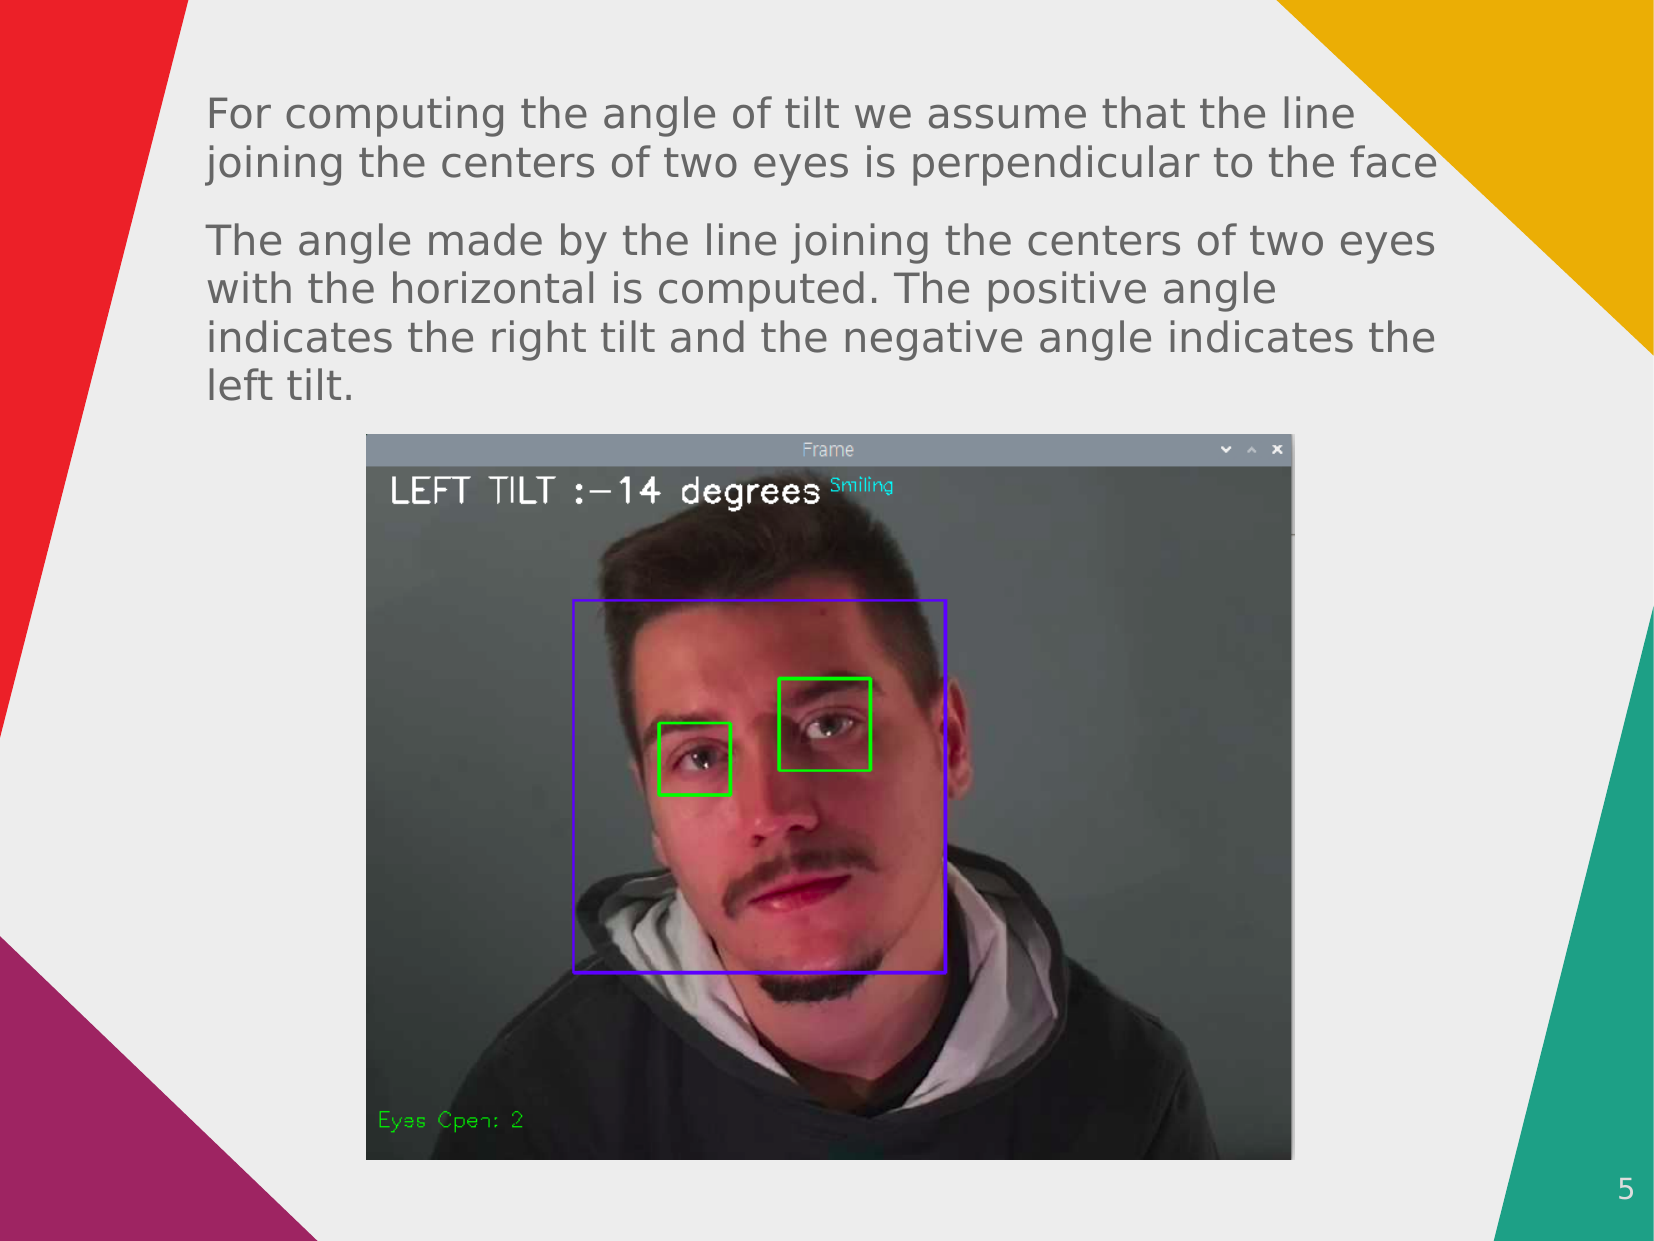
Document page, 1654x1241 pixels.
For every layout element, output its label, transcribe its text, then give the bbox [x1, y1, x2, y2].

picture [366, 434, 1295, 1160]
list For computing the angle of tilt we assume that the line joining the centers of two eyes is perpendicular to the face The angle made by the line joining the centers of two eyes with the horizontal is computed. The positive angle indicates the right tilt and the negative angle indicates the left tilt. [135, 90, 1464, 436]
